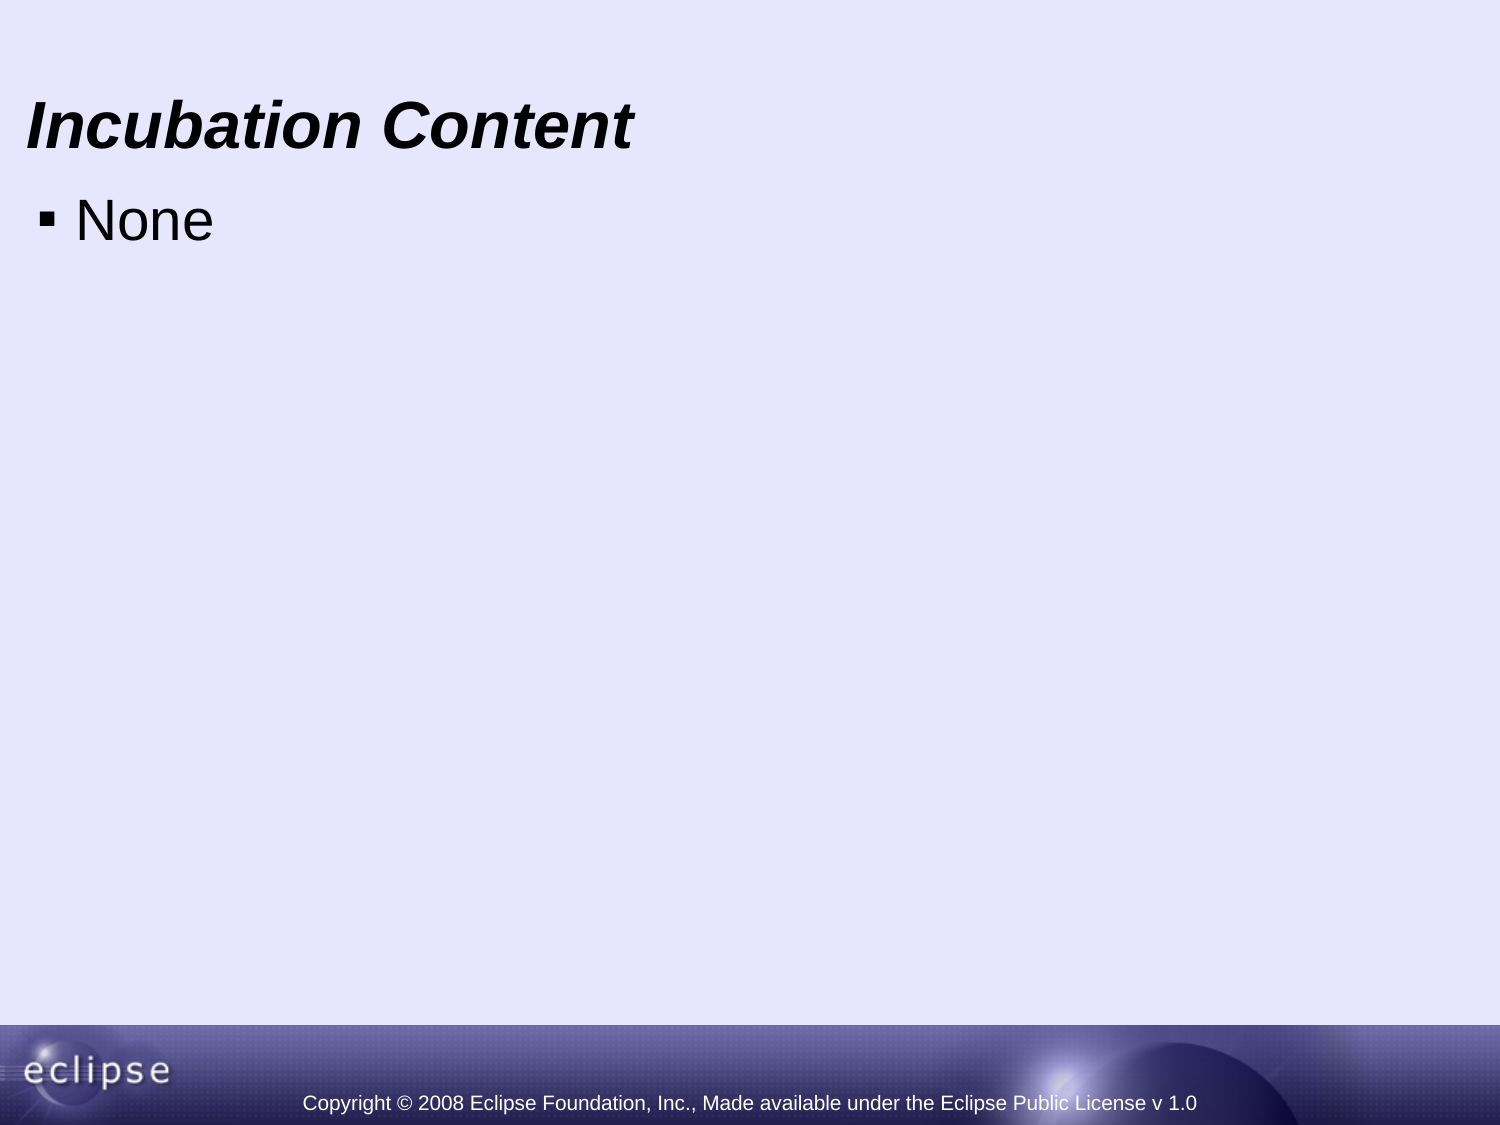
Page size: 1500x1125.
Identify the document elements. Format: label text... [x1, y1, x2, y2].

picture [0, 1025, 1500, 1125]
title Incubation Content [26, 84, 1474, 172]
list None [37, 187, 1463, 1021]
